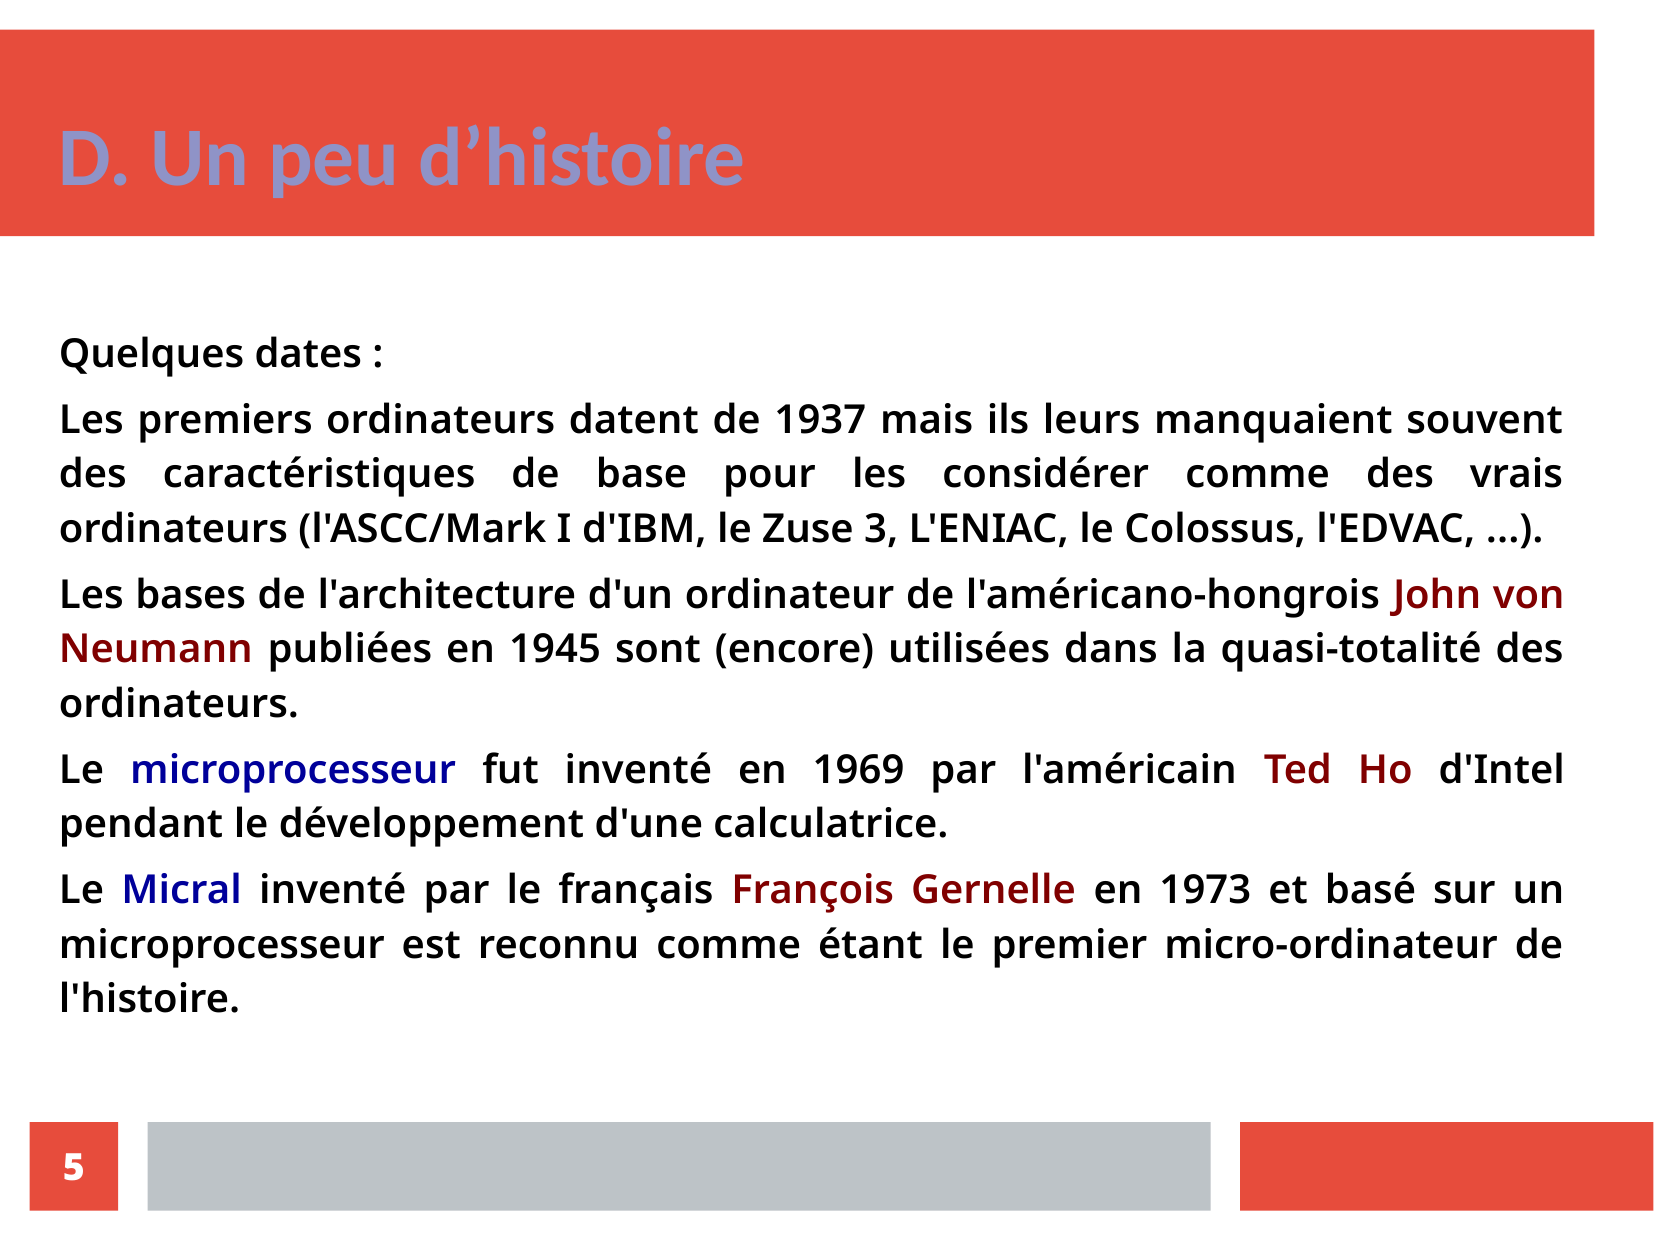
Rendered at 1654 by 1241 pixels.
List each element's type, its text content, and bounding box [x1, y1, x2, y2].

list Quelques dates : Les premiers ordinateurs datent de 1937 mais ils leurs manquaient souvent des caractéristiques de base pour les considérer comme des vrais ordinateurs (l'ASCC/Mark I d'IBM, le Zuse 3, L'ENIAC, le Colossus, l'EDVAC, ...). Les bases de l'architecture d'un ordinateur de l'américano-hongrois John von Neumann publiées en 1945 sont (encore) utilisées dans la quasi-totalité des ordinateurs. Le microprocesseur fut inventé en 1969 par l'américain Ted Ho d'Intel pendant le développement d'une calculatrice. Le Micral inventé par le français François Gernelle en 1973 et basé sur un microprocesseur est reconnu comme étant le premier micro-ordinateur de l'histoire. [59, 324, 1565, 1093]
title D. Un peu d’histoire [59, 59, 1595, 207]
